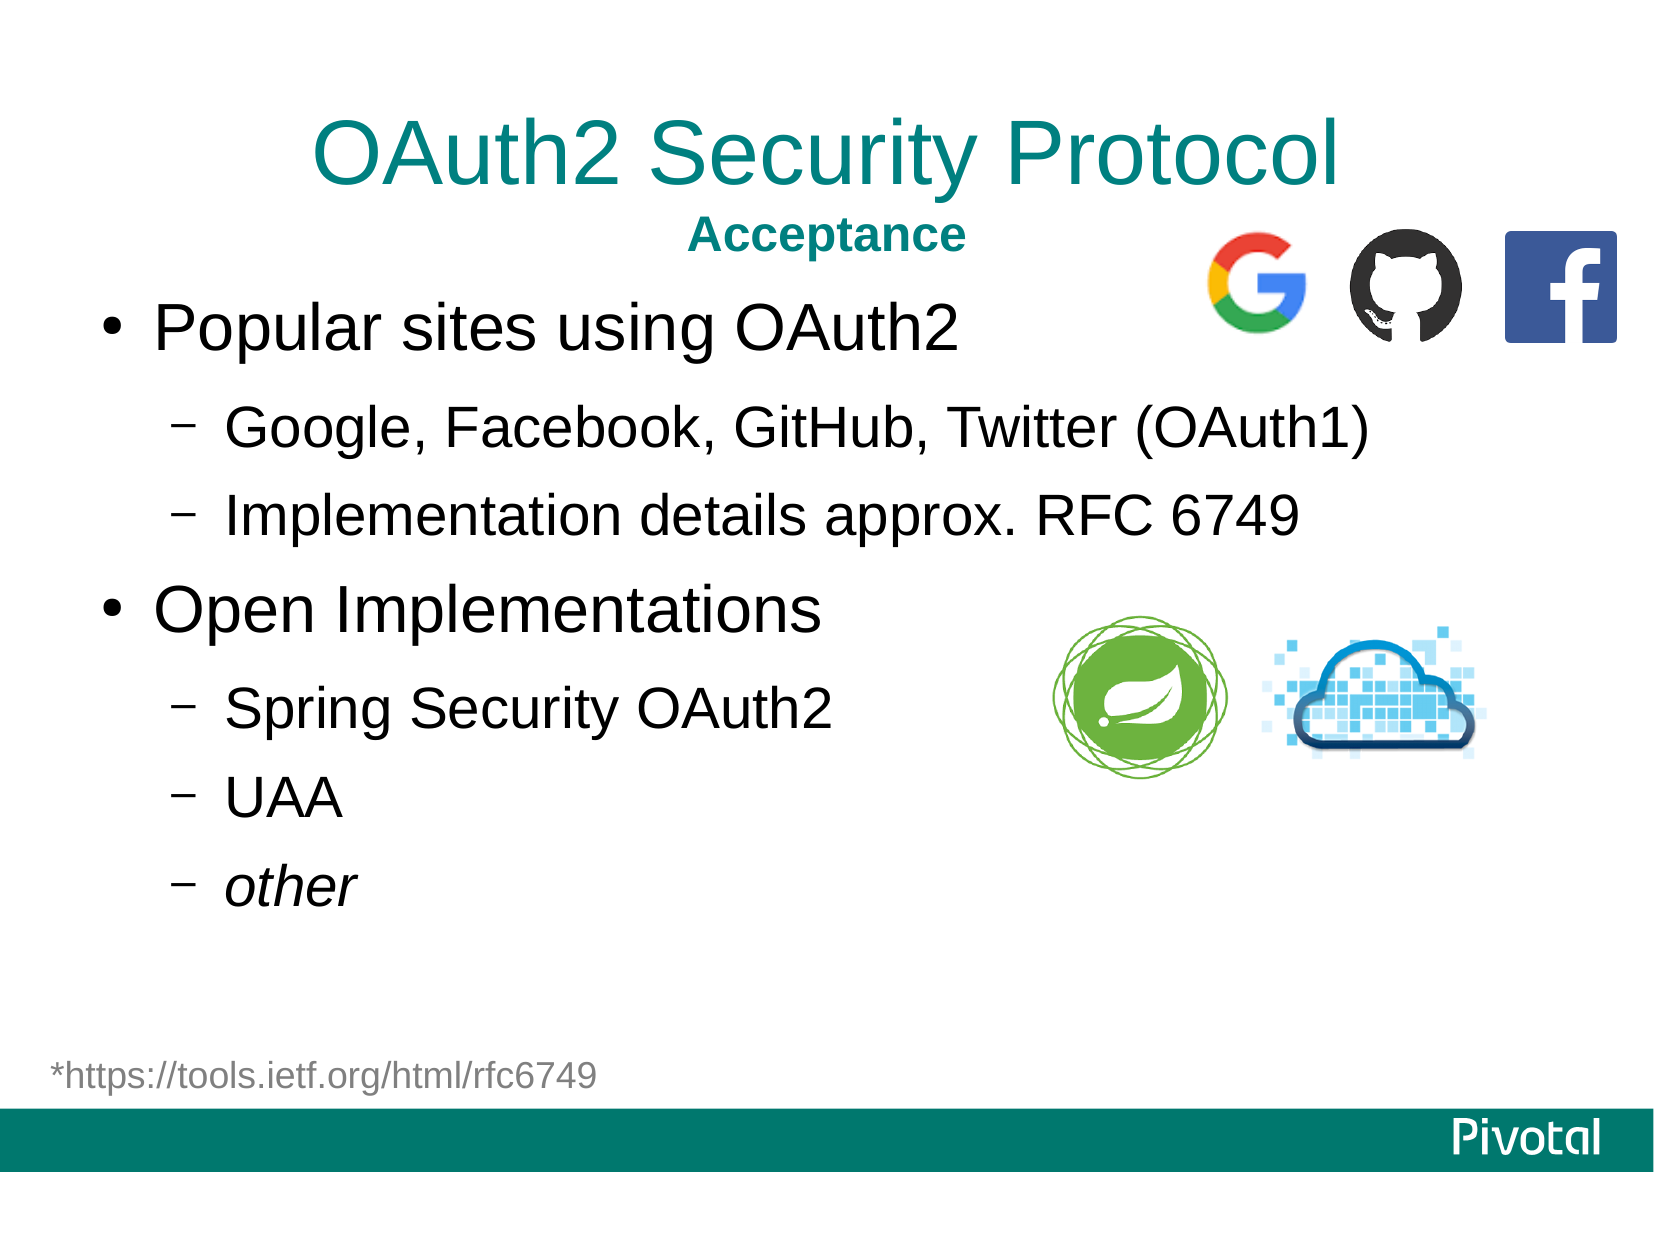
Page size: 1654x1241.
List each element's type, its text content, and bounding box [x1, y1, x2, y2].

title OAuth2 Security Protocol [82, 49, 1571, 198]
picture [1051, 614, 1229, 780]
picture [1251, 602, 1501, 768]
text_box *https://tools.ietf.org/html/rfc6749 [35, 1047, 1016, 1105]
text_box Acceptance [0, 198, 1654, 274]
list Popular sites using OAuth2 Google, Facebook, GitHub, Twitter (OAuth1) Implementation details approx. RFC 6749 Open Implementations Spring Security OAuth2 UAA other [82, 290, 1571, 1109]
picture [1452, 1115, 1601, 1158]
picture [1181, 231, 1617, 343]
